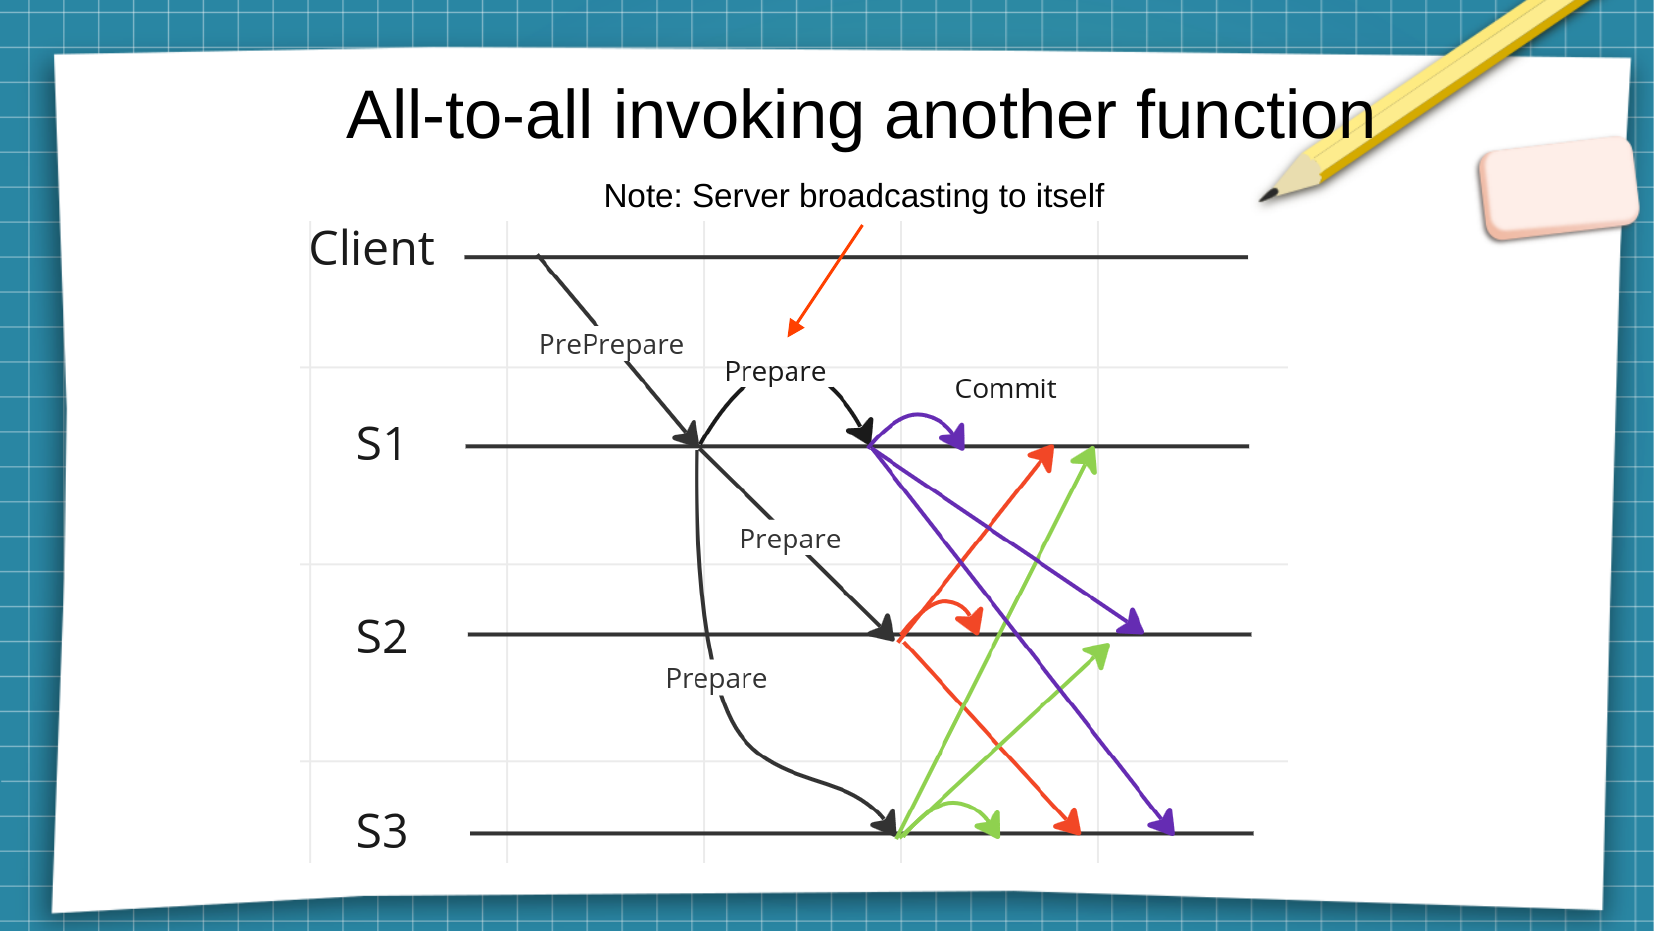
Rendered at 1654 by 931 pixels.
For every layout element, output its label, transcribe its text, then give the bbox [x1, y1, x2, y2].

list Note: Server broadcasting to itself [532, 177, 1126, 223]
picture [0, 0, 1654, 931]
title All-to-all invoking another function [82, 37, 1571, 193]
